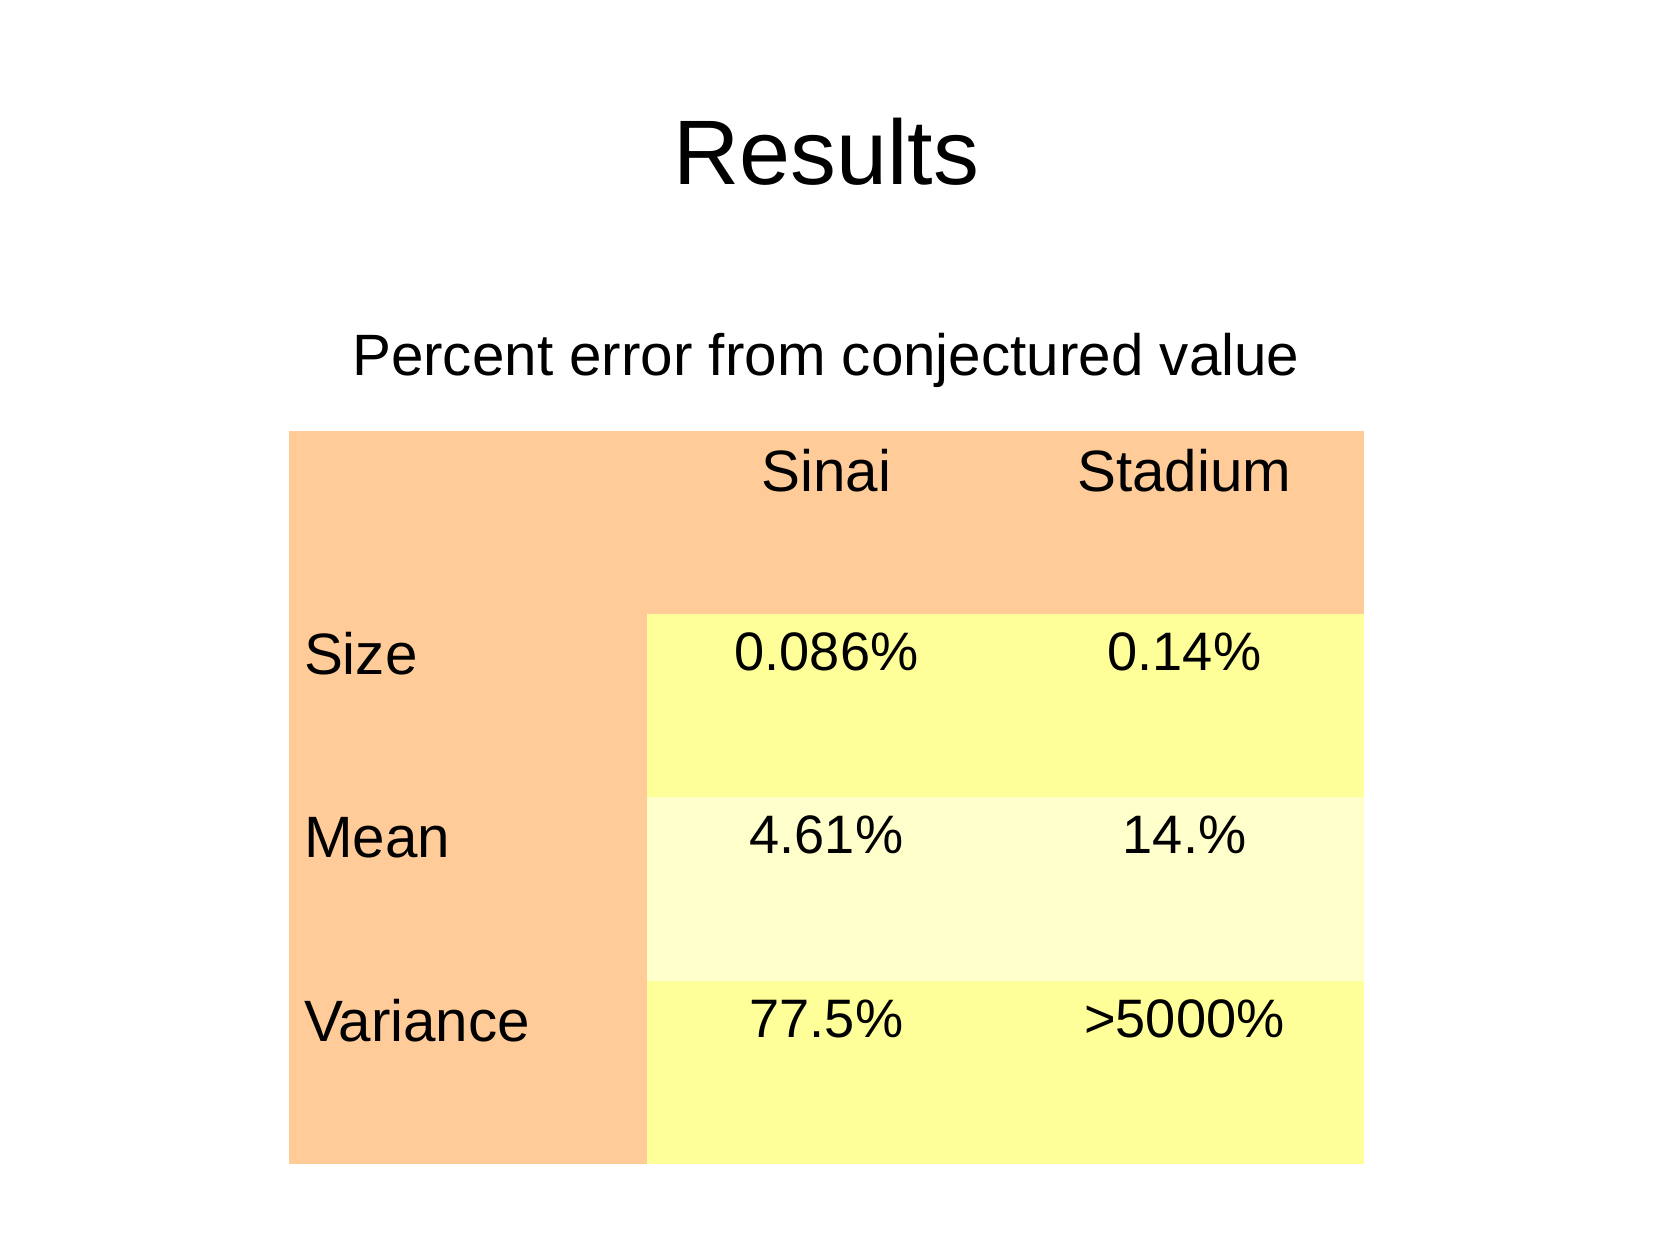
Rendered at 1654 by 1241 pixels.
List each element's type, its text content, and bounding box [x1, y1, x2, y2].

table_cell 0.086% [647, 614, 1006, 797]
table_cell Size [289, 614, 647, 797]
table_cell 14.% [1006, 797, 1364, 981]
title Results [82, 49, 1571, 257]
table_header Stadium [1006, 431, 1364, 614]
table_cell 0.14% [1006, 614, 1364, 797]
table_header [289, 431, 647, 614]
text_box Percent error from conjectured value [323, 315, 1329, 395]
table_header Sinai [647, 431, 1006, 614]
table_cell 4.61% [647, 797, 1006, 981]
table_cell 77.5% [647, 981, 1006, 1164]
table_cell >5000% [1006, 981, 1364, 1164]
table_cell Variance [289, 981, 647, 1164]
table_cell Mean [289, 797, 647, 981]
